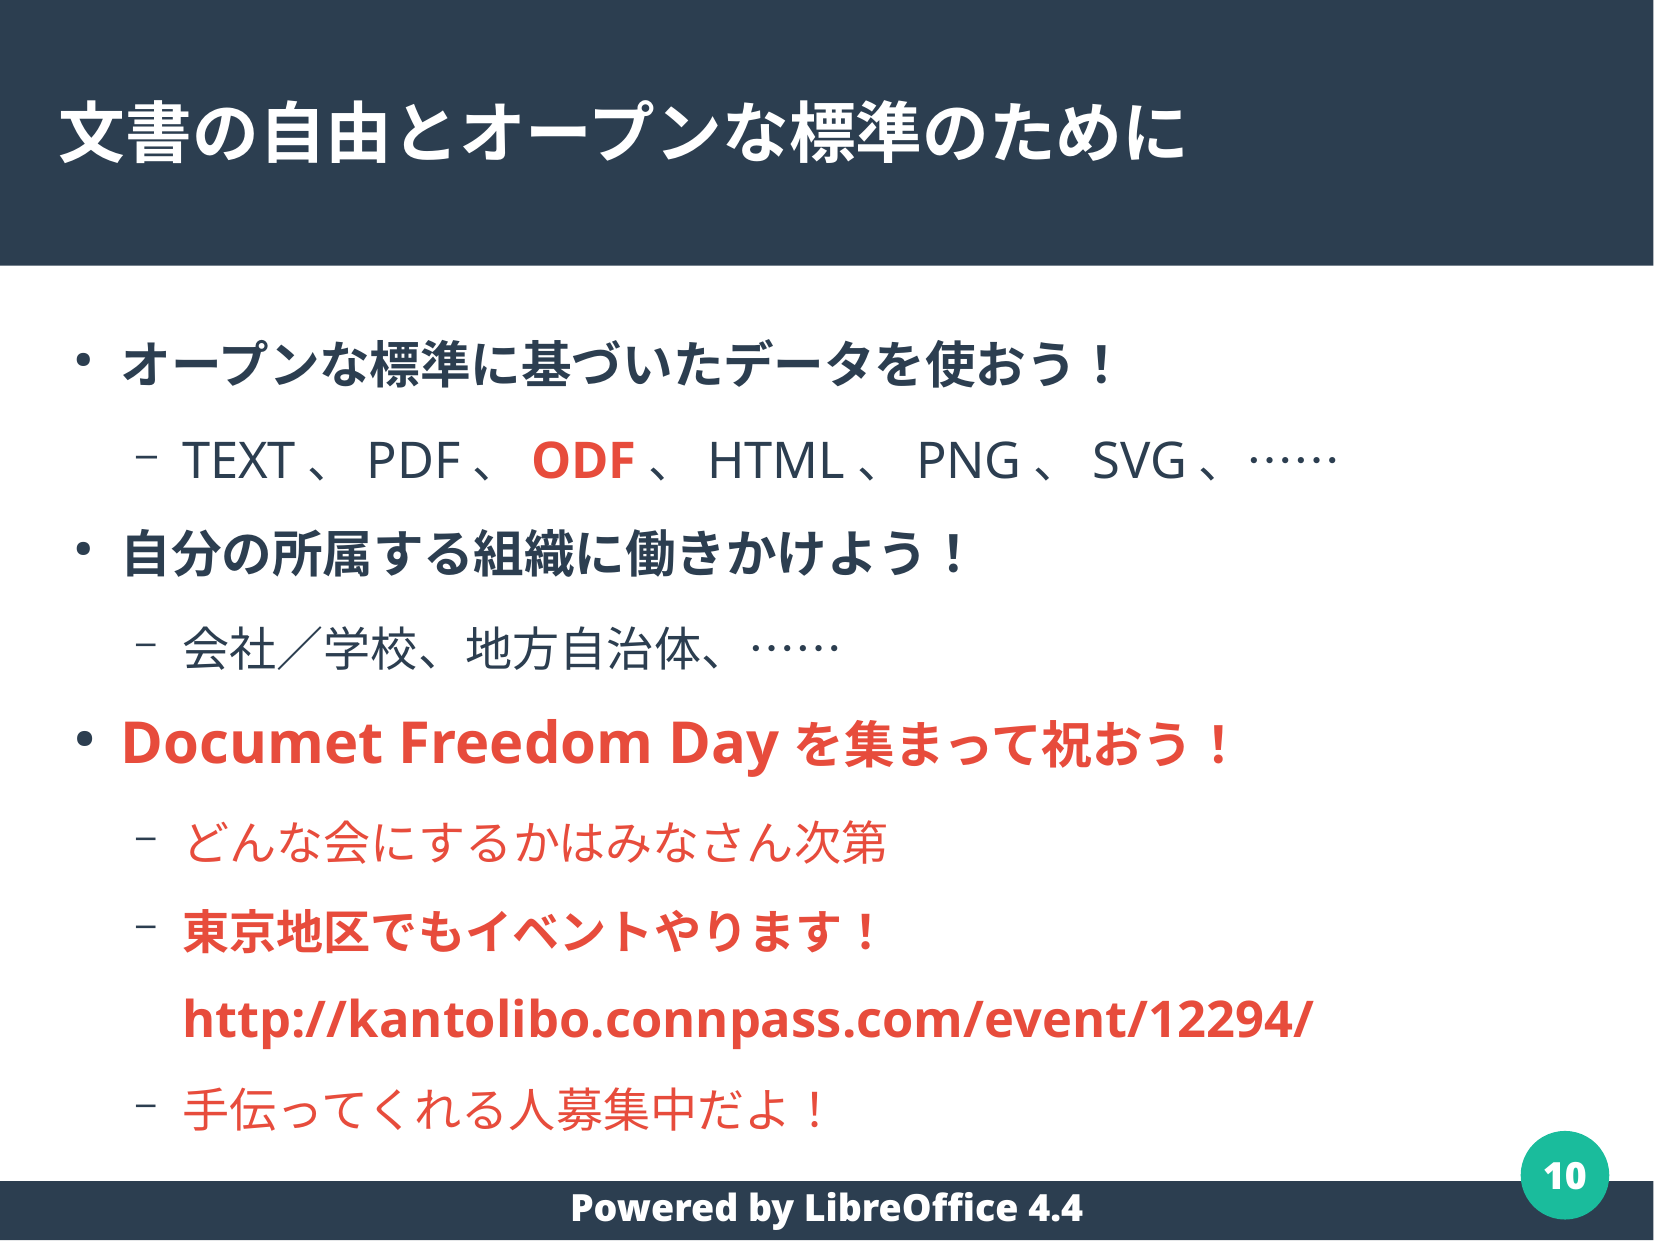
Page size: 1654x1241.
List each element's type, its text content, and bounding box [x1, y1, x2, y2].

title 文書の自由とオープンな標準のために [59, 49, 1595, 207]
list オープンな標準に基づいたデータを使おう！ TEXT、PDF、ODF、HTML、PNG、SVG、…… 自分の所属する組織に働きかけよう！ 会社／学校、地方自治体、…… Documet Freedom Dayを集まって祝おう！ どんな会にするかはみなさん次第 東京地区でもイベントやります！ http://kantolibo.connpass.com/event/12294/ 手伝ってくれる人募集中だよ！ [59, 324, 1595, 1152]
